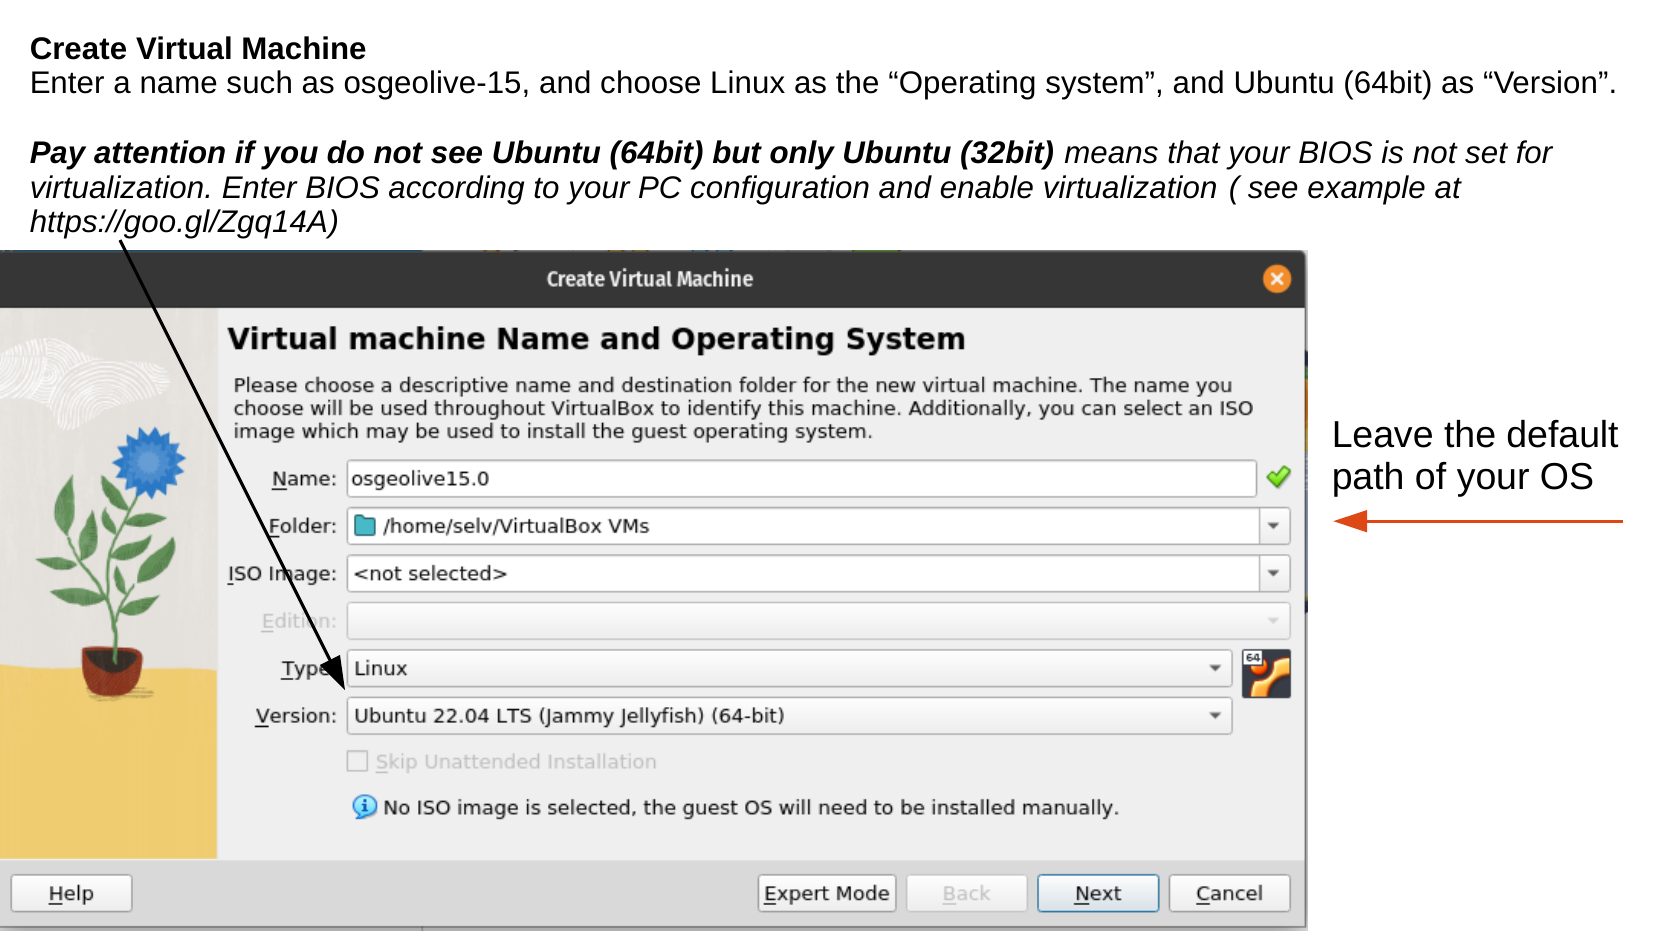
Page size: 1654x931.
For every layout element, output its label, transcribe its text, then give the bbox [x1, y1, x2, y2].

text_box Create Virtual Machine Enter a name such as osgeolive-15, and choose Linux as the “Operating system”, and Ubuntu (64bit) as “Version”. Pay attention if you do not see Ubuntu (64bit) but only Ubuntu (32bit) means that your BIOS is not set for virtualization. Enter BIOS according to your PC configuration and enable virtualization ( see example at https://goo.gl/Zgq14A) [15, 23, 1654, 271]
picture [0, 250, 1308, 931]
text_box Leave the default path of your OS [1317, 405, 1654, 505]
